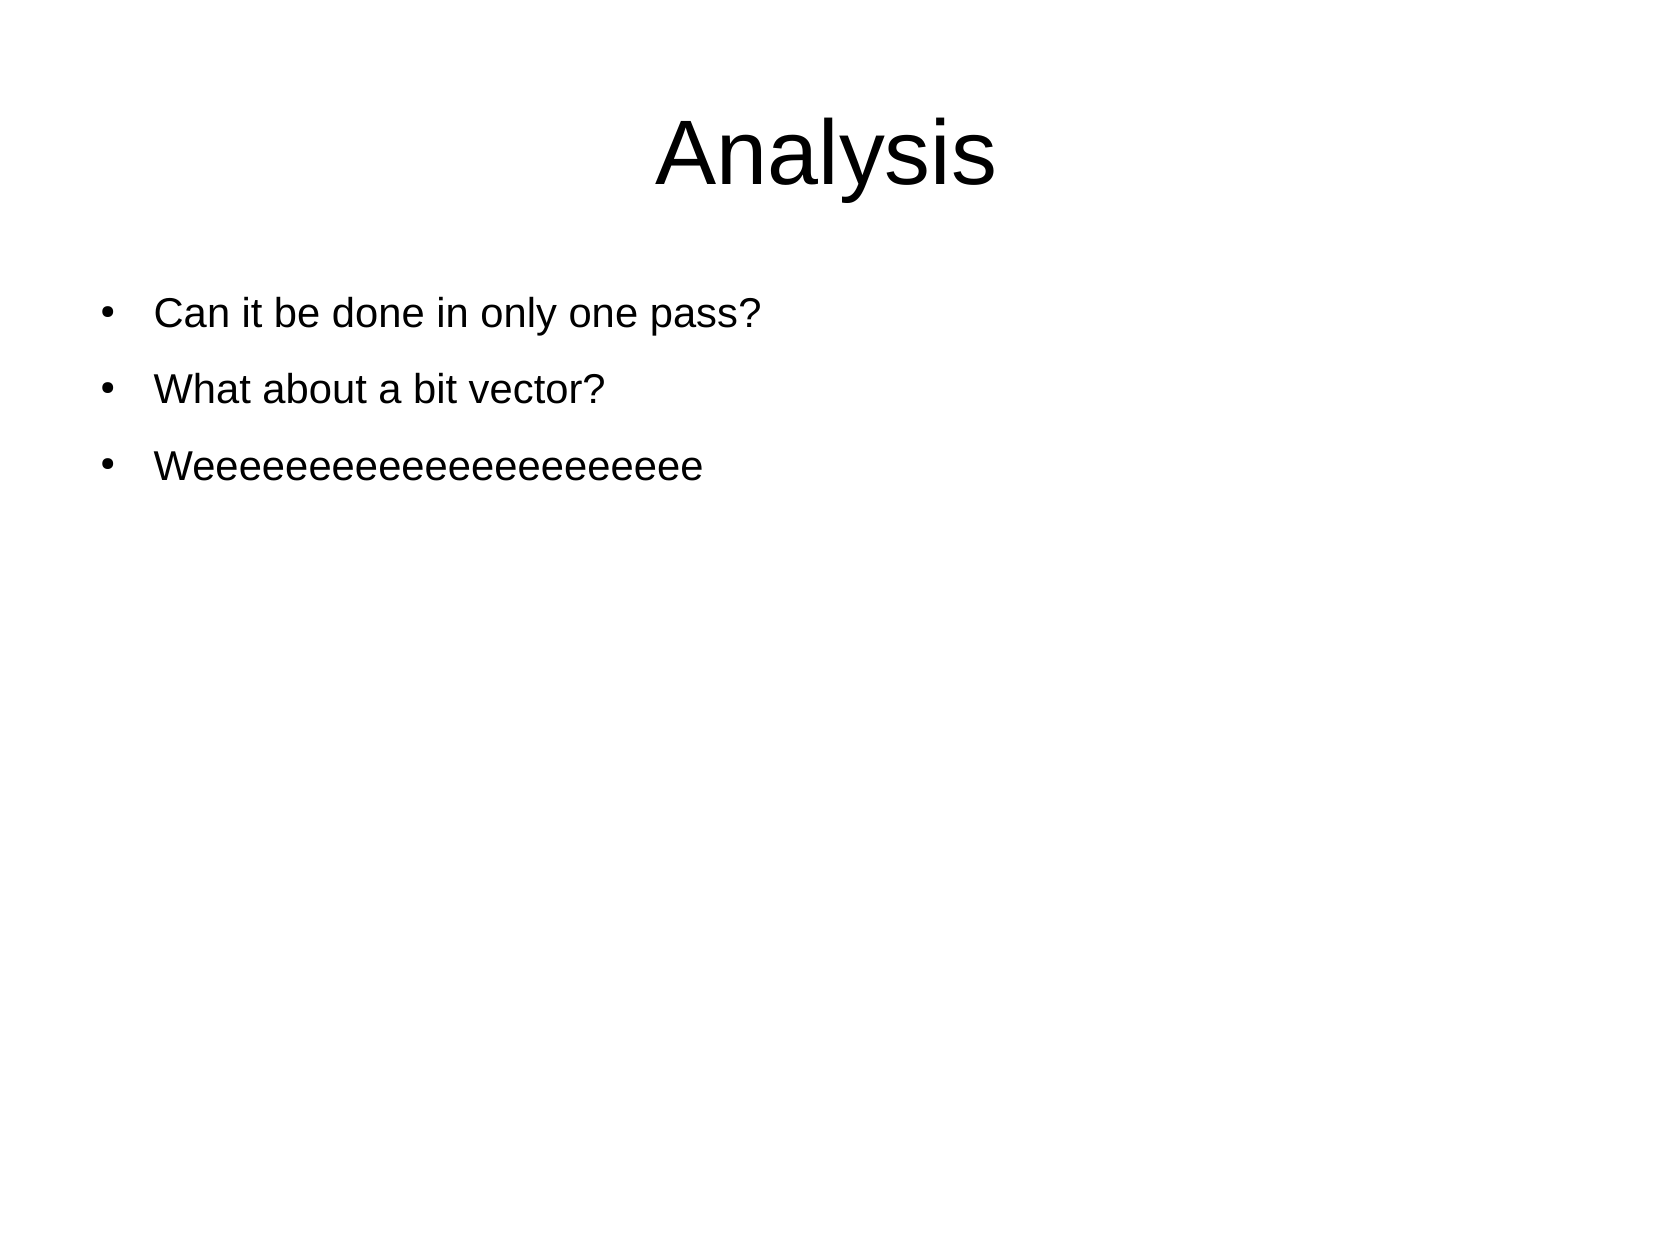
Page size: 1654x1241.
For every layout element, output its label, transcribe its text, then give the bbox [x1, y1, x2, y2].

title Analysis [82, 49, 1571, 257]
list Can it be done in only one pass? What about a bit vector? Weeeeeeeeeeeeeeeeeeeeee [82, 290, 1571, 1010]
